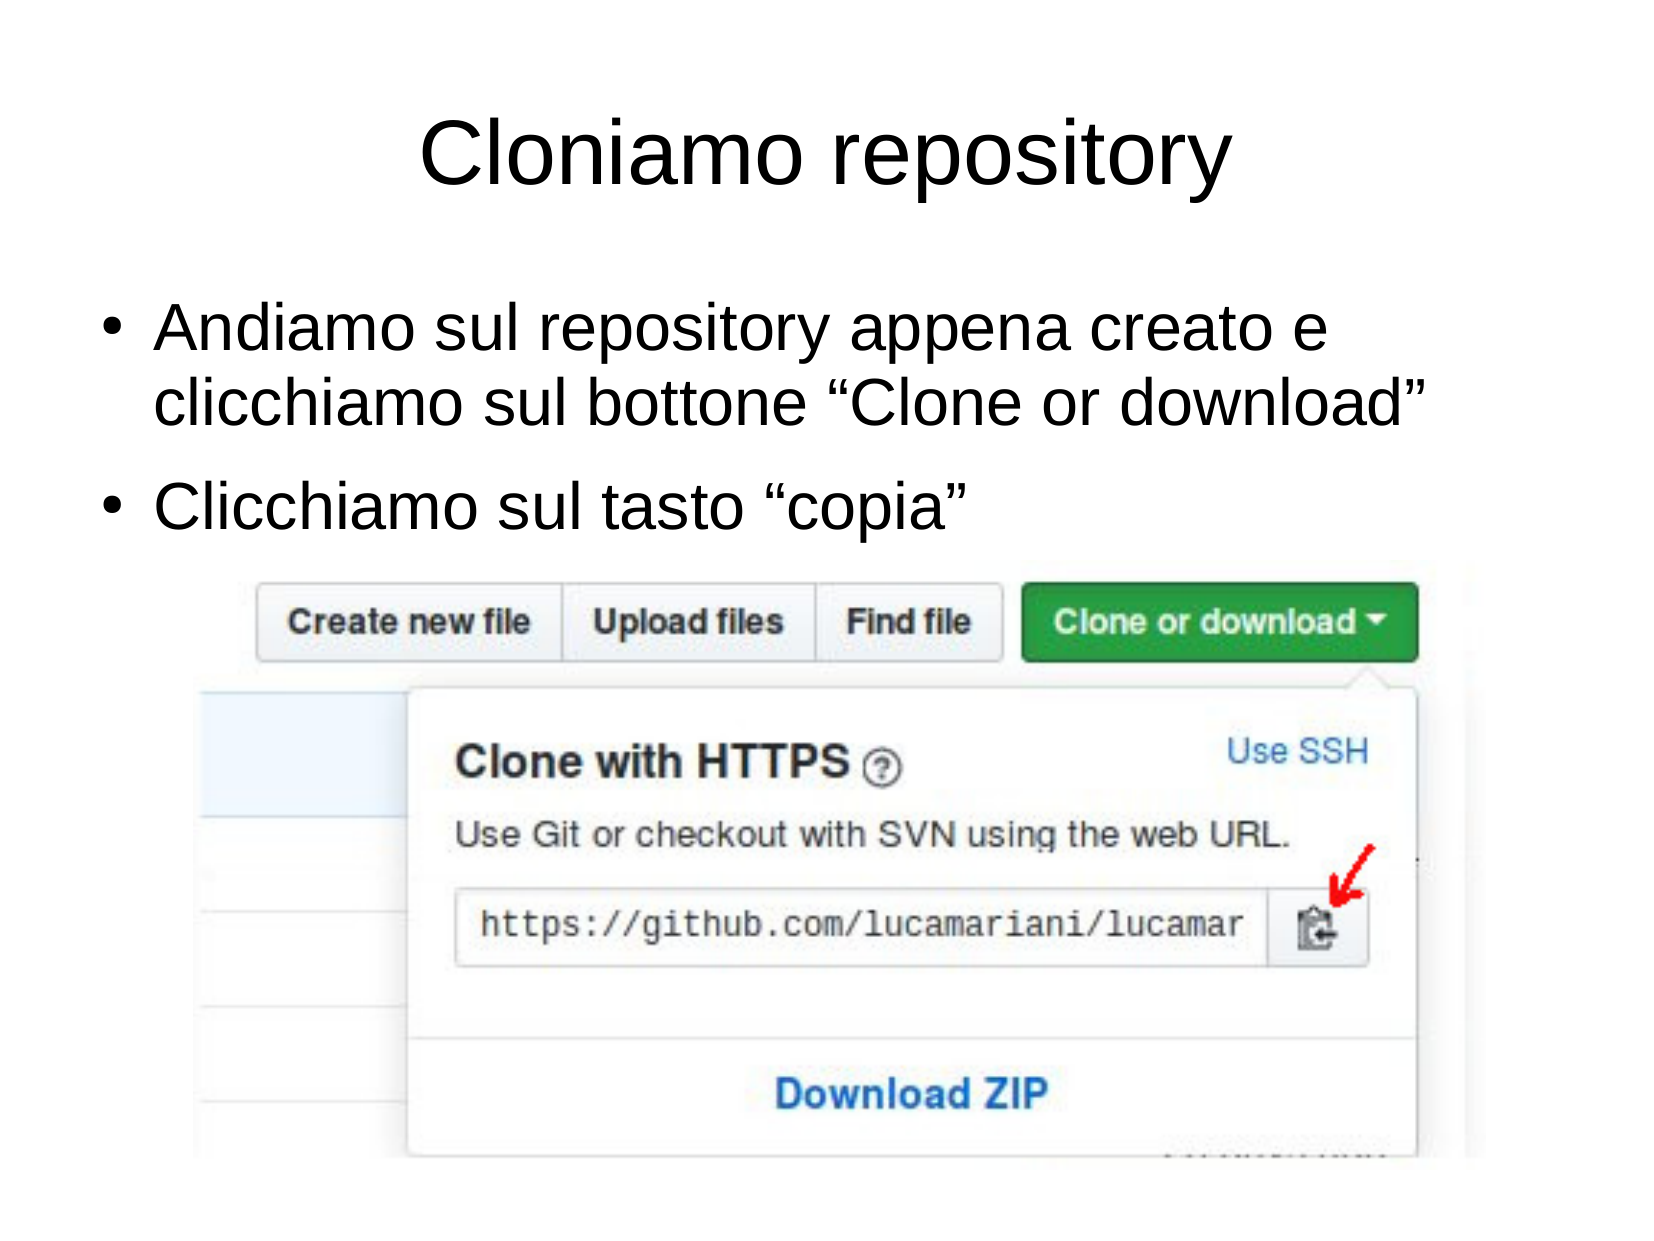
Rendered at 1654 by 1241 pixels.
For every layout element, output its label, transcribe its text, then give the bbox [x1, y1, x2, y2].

title Cloniamo repository [82, 49, 1571, 257]
picture [193, 560, 1486, 1171]
list Andiamo sul repository appena creato e clicchiamo sul bottone “Clone or download” Clicchiamo sul tasto “copia” [82, 290, 1571, 634]
